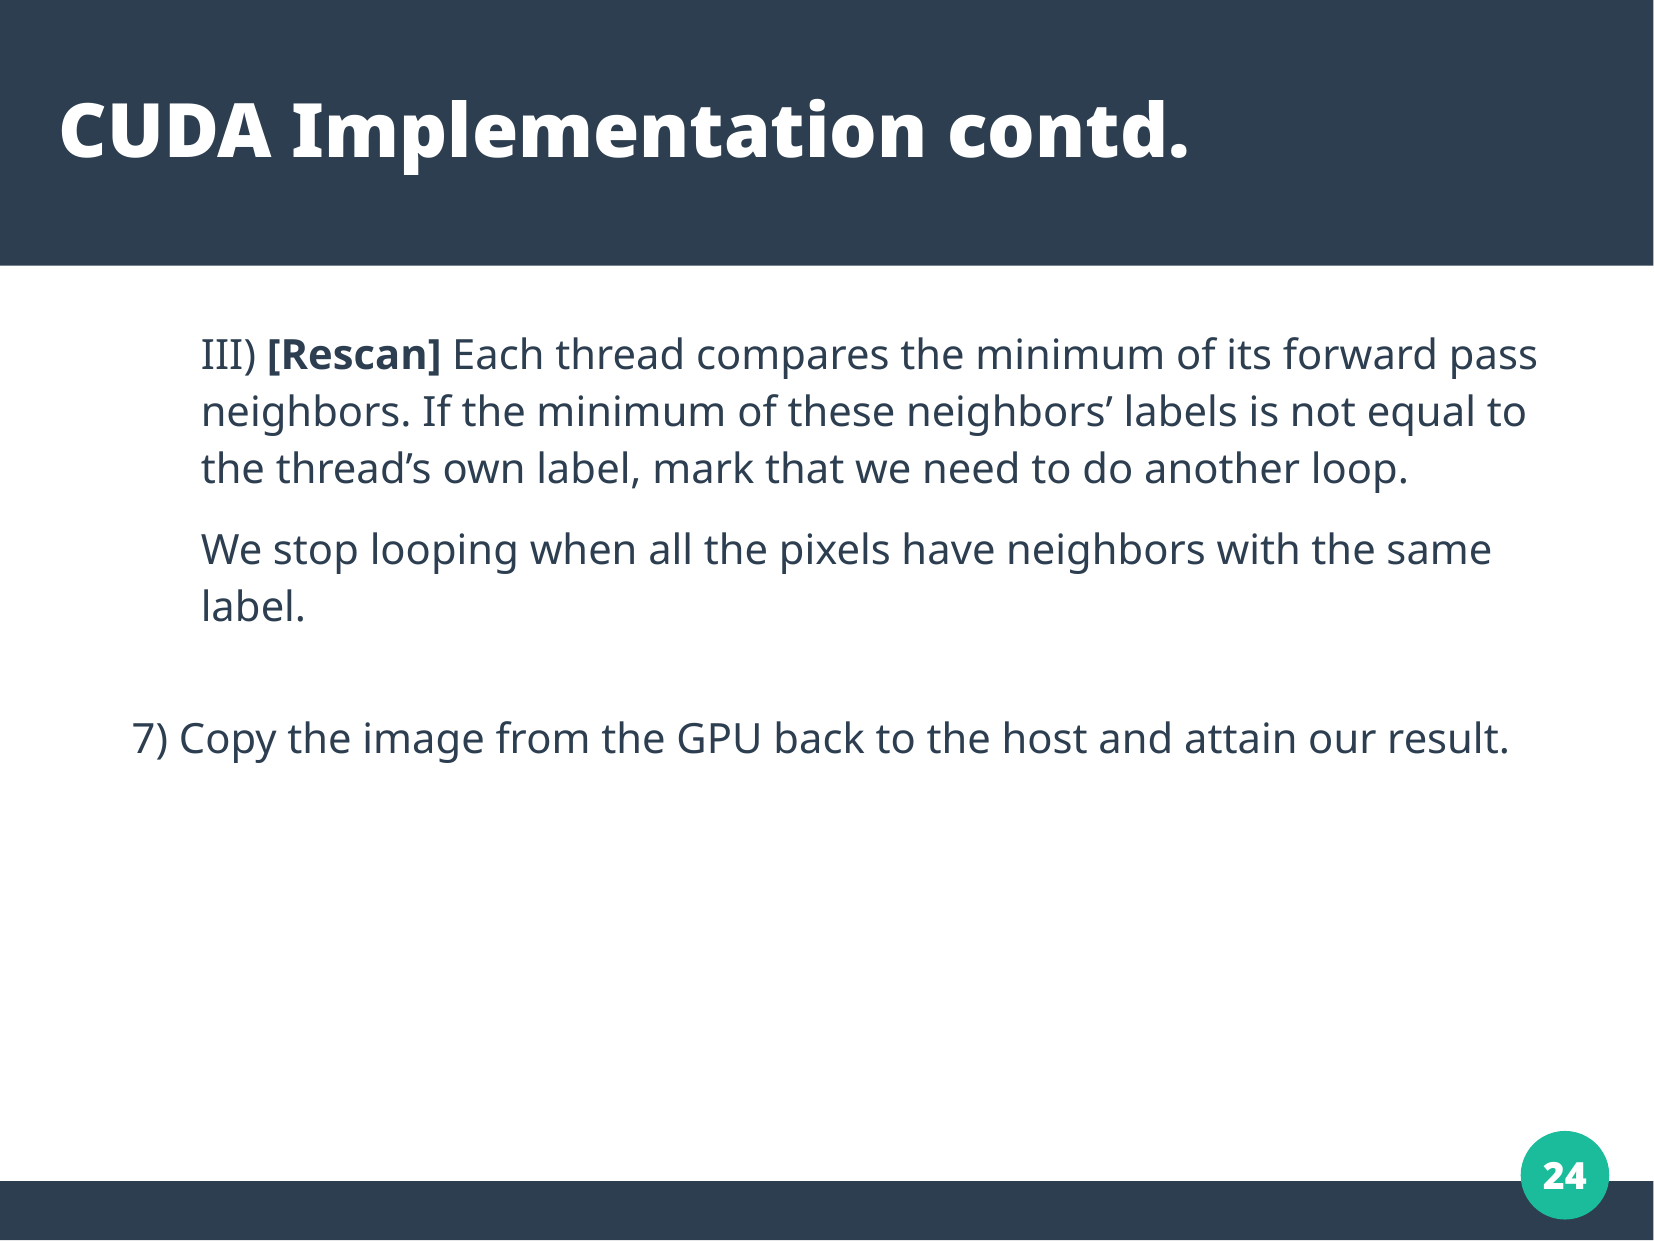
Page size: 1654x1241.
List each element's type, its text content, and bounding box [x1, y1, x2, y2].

list III) [Rescan] Each thread compares the minimum of its forward pass neighbors. If the minimum of these neighbors’ labels is not equal to the thread’s own label, mark that we need to do another loop. We stop looping when all the pixels have neighbors with the same label. [59, 324, 1595, 1152]
list 7) Copy the image from the GPU back to the host and attain our result. [60, 708, 1597, 1123]
title CUDA Implementation contd. [59, 49, 1595, 207]
